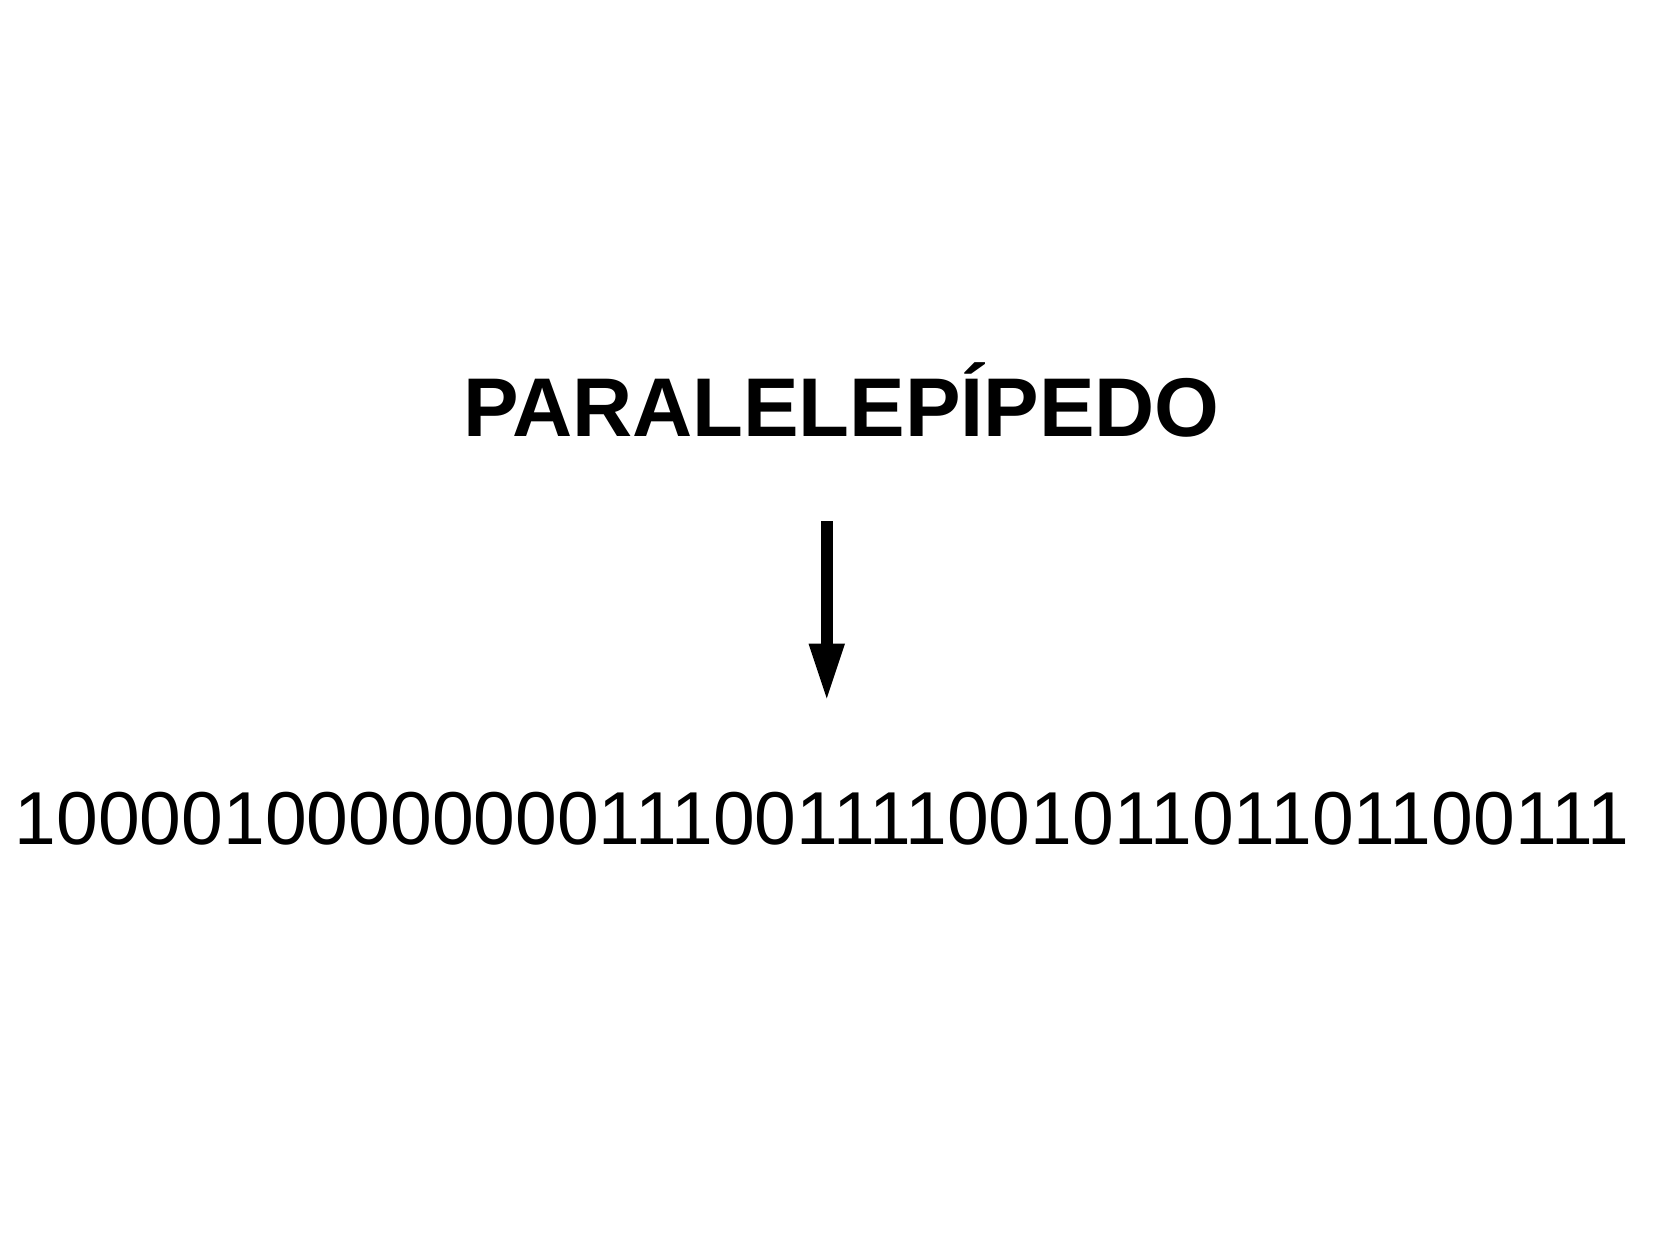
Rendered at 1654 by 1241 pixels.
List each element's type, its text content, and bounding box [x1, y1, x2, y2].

text_box PARALELEPÍPEDO [448, 354, 1235, 463]
text_box 1000010000000011100111100101101101100111 [0, 769, 1645, 869]
